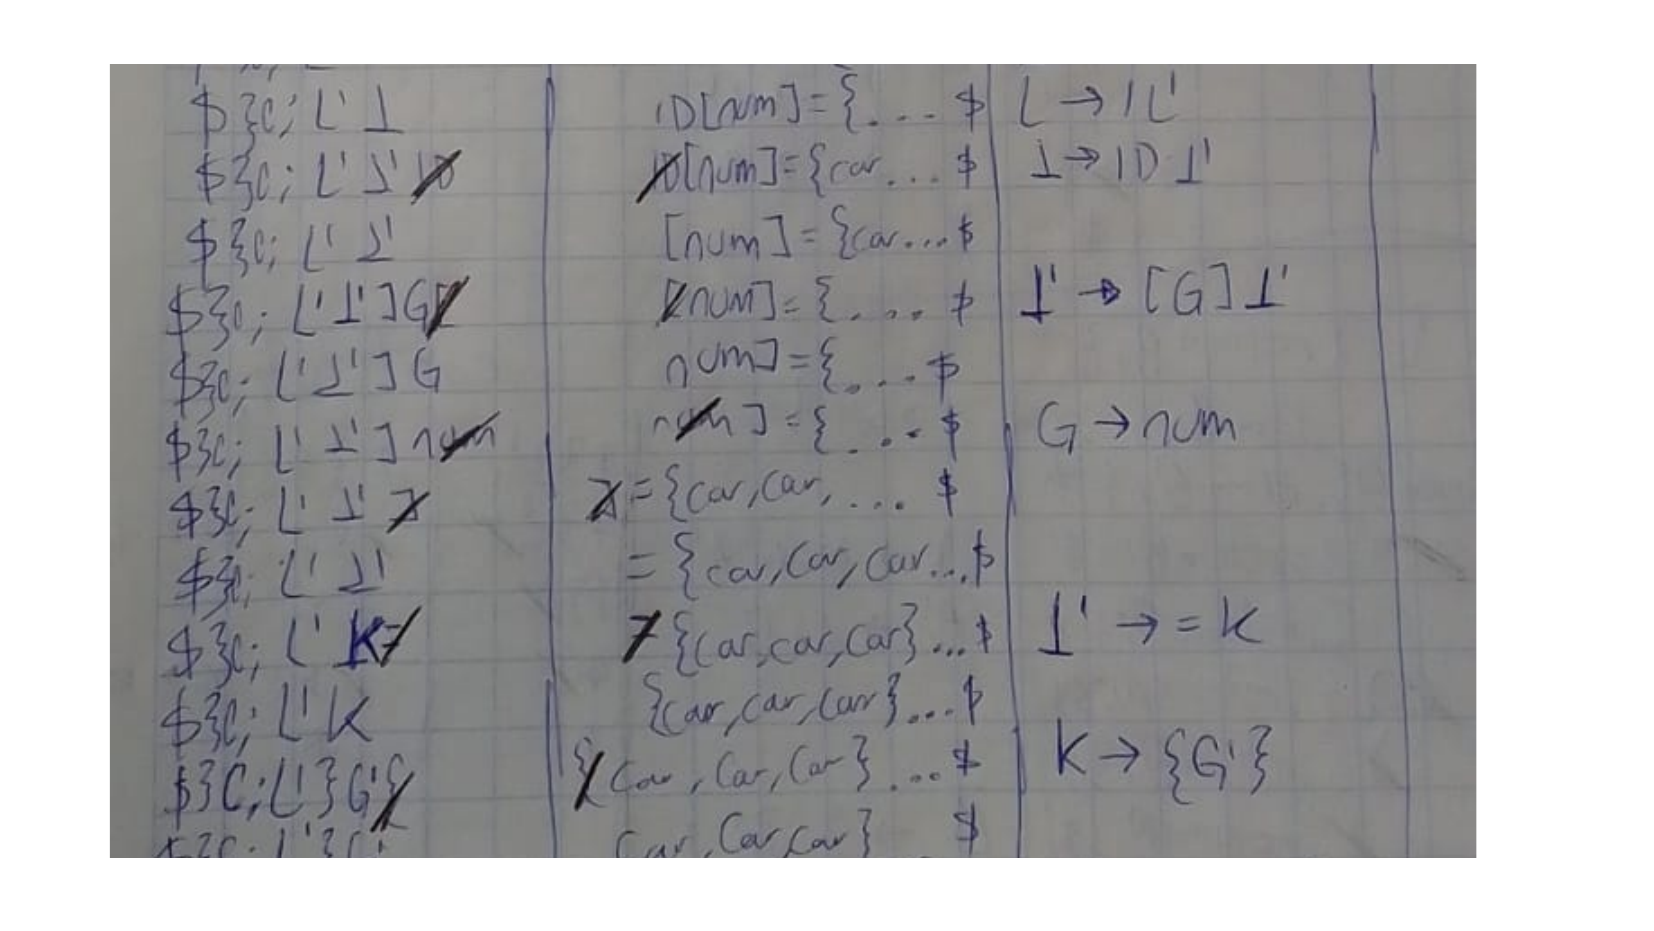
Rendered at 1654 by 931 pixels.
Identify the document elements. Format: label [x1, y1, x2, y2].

picture [109, 64, 1477, 858]
